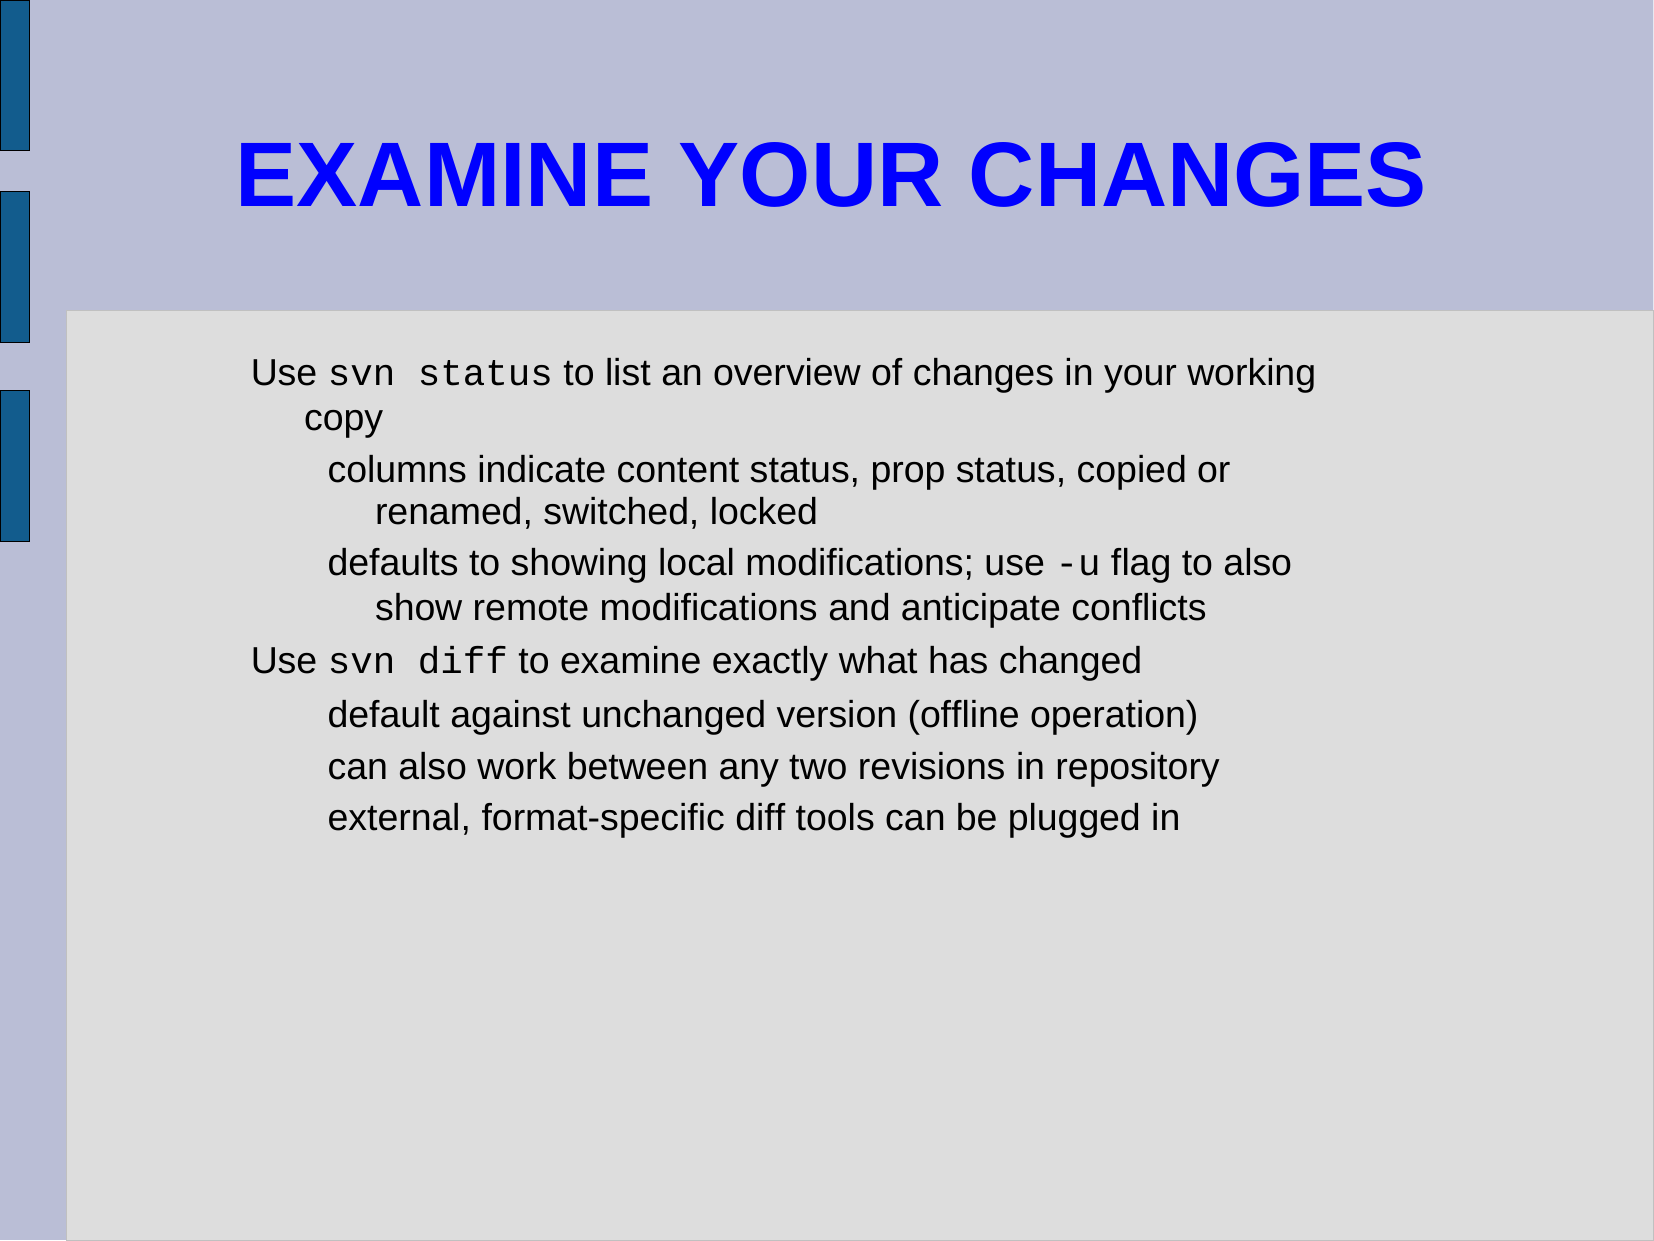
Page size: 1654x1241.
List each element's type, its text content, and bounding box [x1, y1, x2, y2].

title EXAMINE YOUR CHANGES [215, 59, 1449, 290]
list Use svn status to list an overview of changes in your working copy columns indicate content status, prop status, copied or renamed, switched, locked defaults to showing local modifications; use -u flag to also show remote modifications and anticipate conflicts Use svn diff to examine exactly what has changed default against unchanged version (offline operation) can also work between any two revisions in repository external, format-specific diff tools can be plugged in [218, 343, 1388, 1081]
